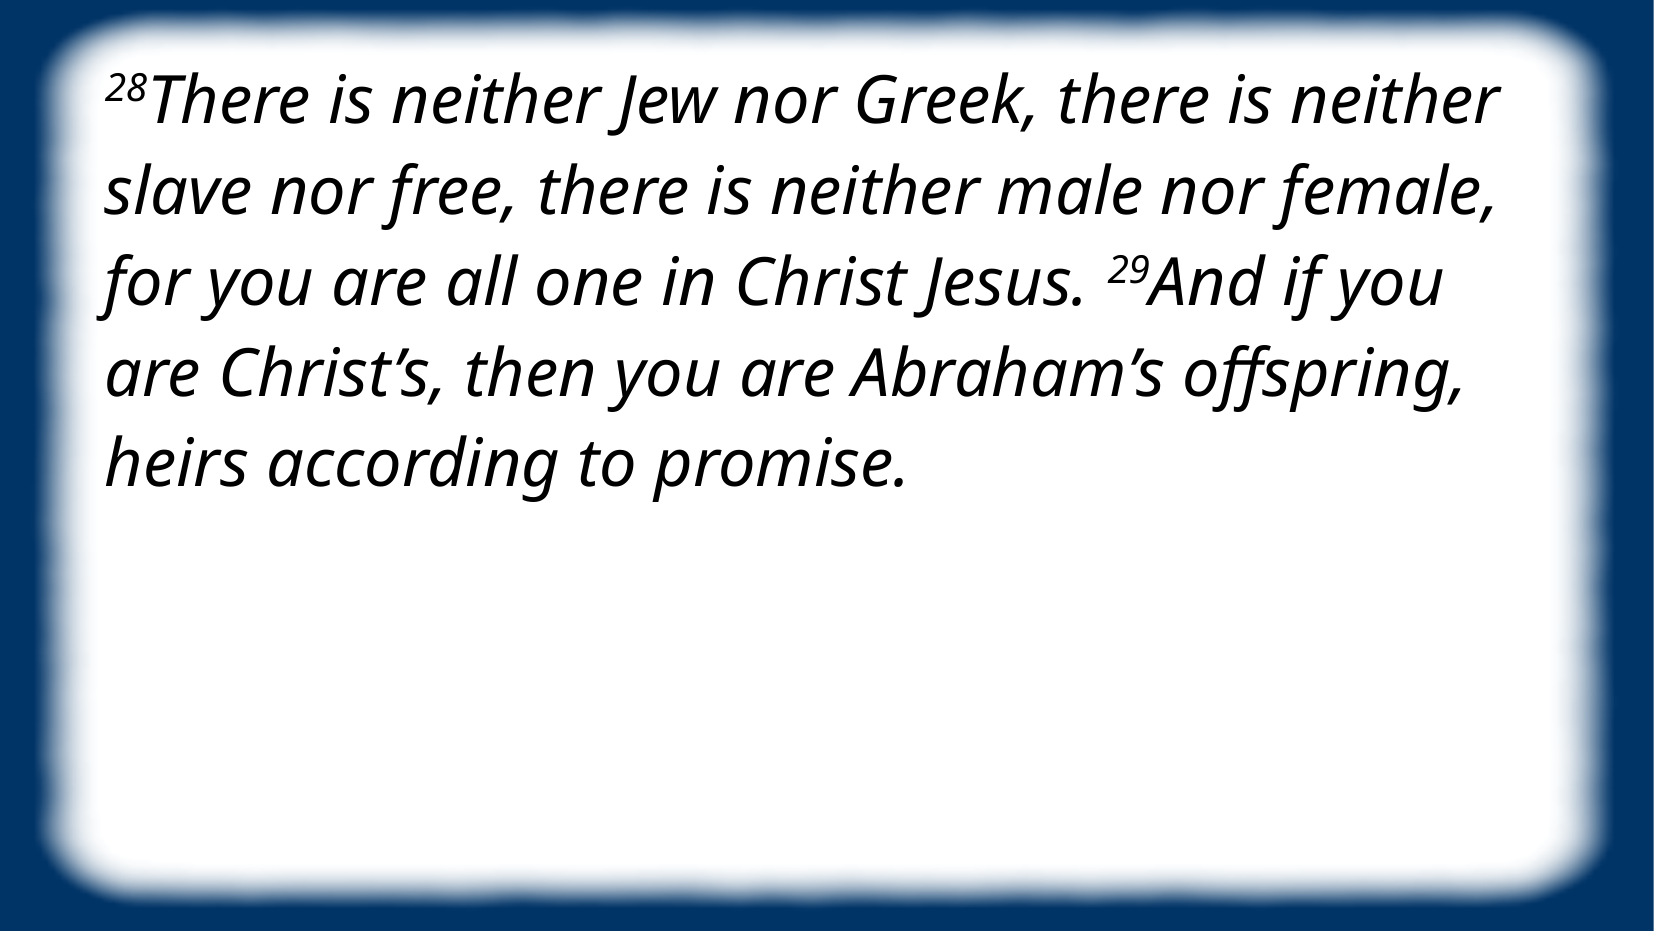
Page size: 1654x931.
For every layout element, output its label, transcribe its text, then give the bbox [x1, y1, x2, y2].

picture [0, 0, 1654, 931]
text_box 28There is neither Jew nor Greek, there is neither slave nor free, there is neither male nor female, for you are all one in Christ Jesus. 29And if you are Christ’s, then you are Abraham’s offspring, heirs according to promise. [90, 45, 1561, 504]
